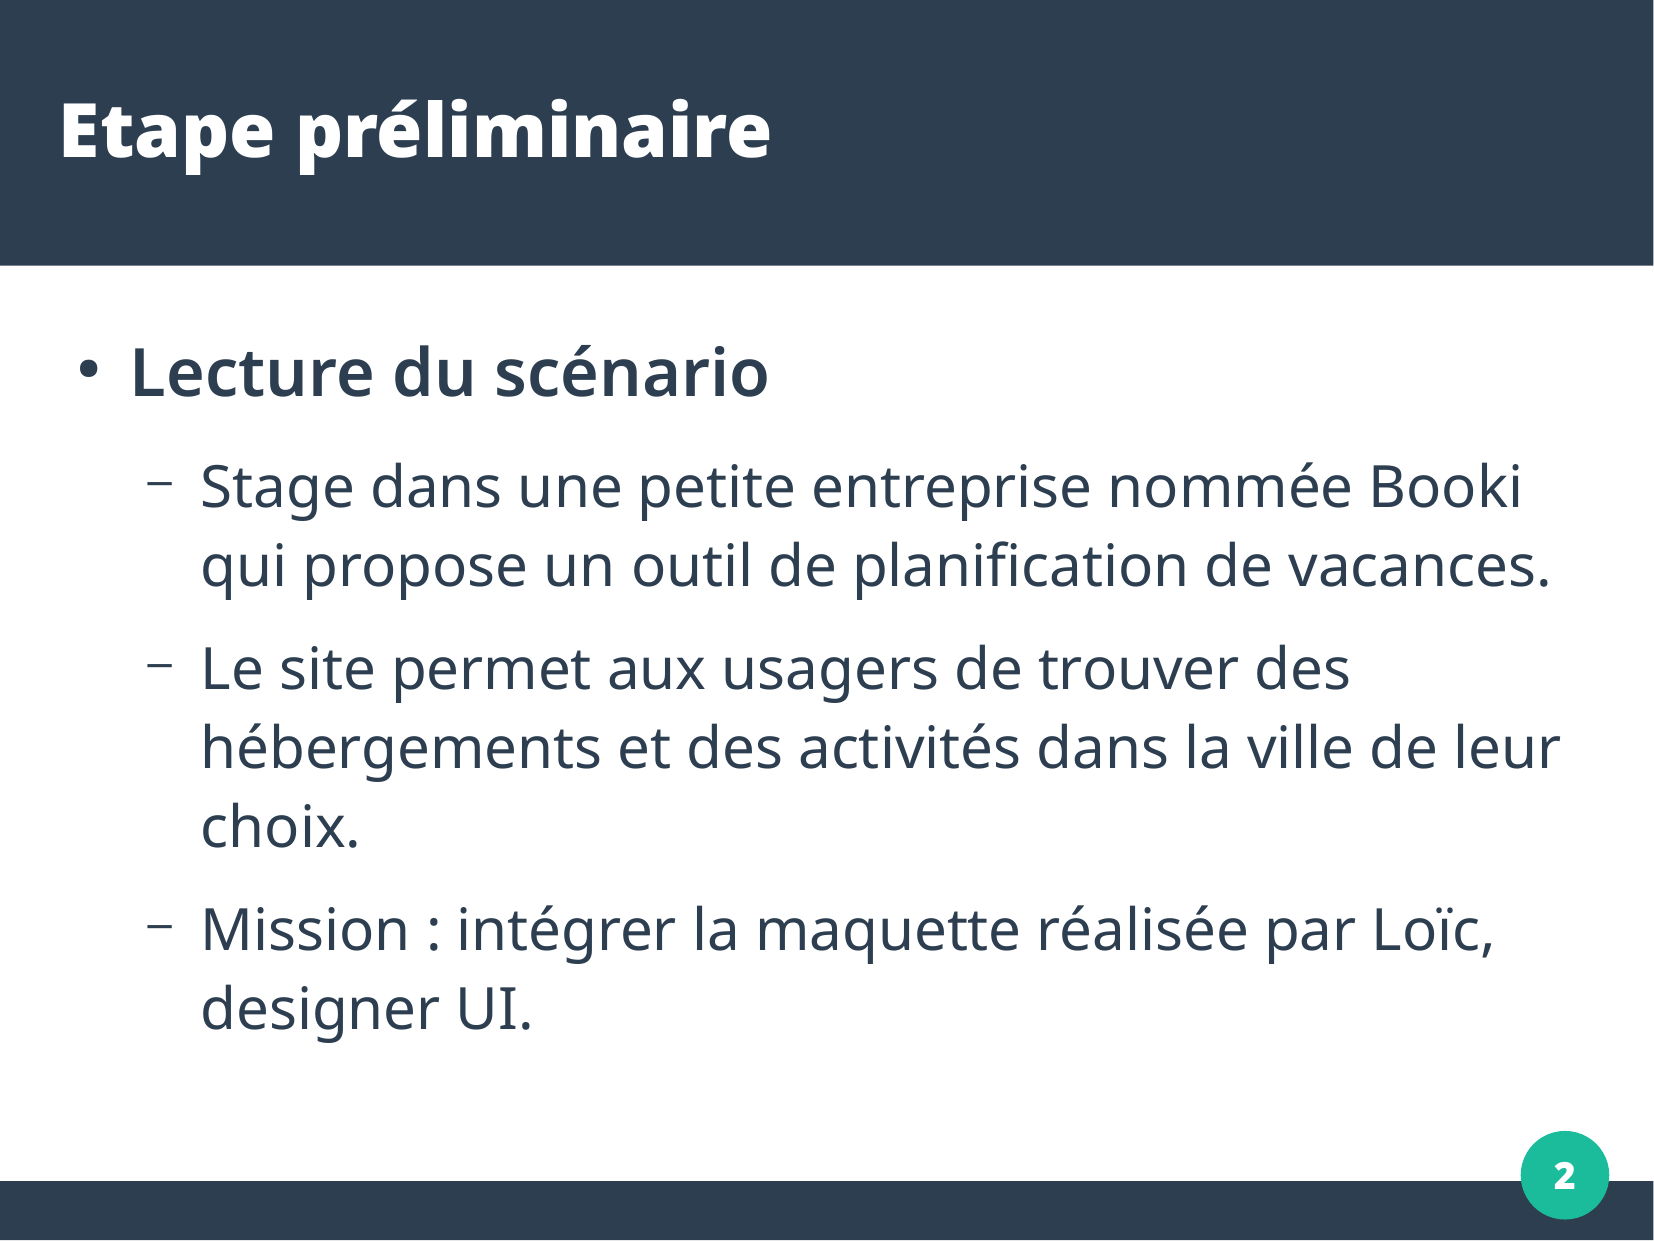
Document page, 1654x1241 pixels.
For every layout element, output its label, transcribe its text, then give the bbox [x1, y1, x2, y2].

title Etape préliminaire [59, 49, 1595, 207]
list Lecture du scénario Stage dans une petite entreprise nommée Booki qui propose un outil de planification de vacances. Le site permet aux usagers de trouver des hébergements et des activités dans la ville de leur choix. Mission : intégrer la maquette réalisée par Loïc, designer UI. [59, 324, 1595, 1152]
